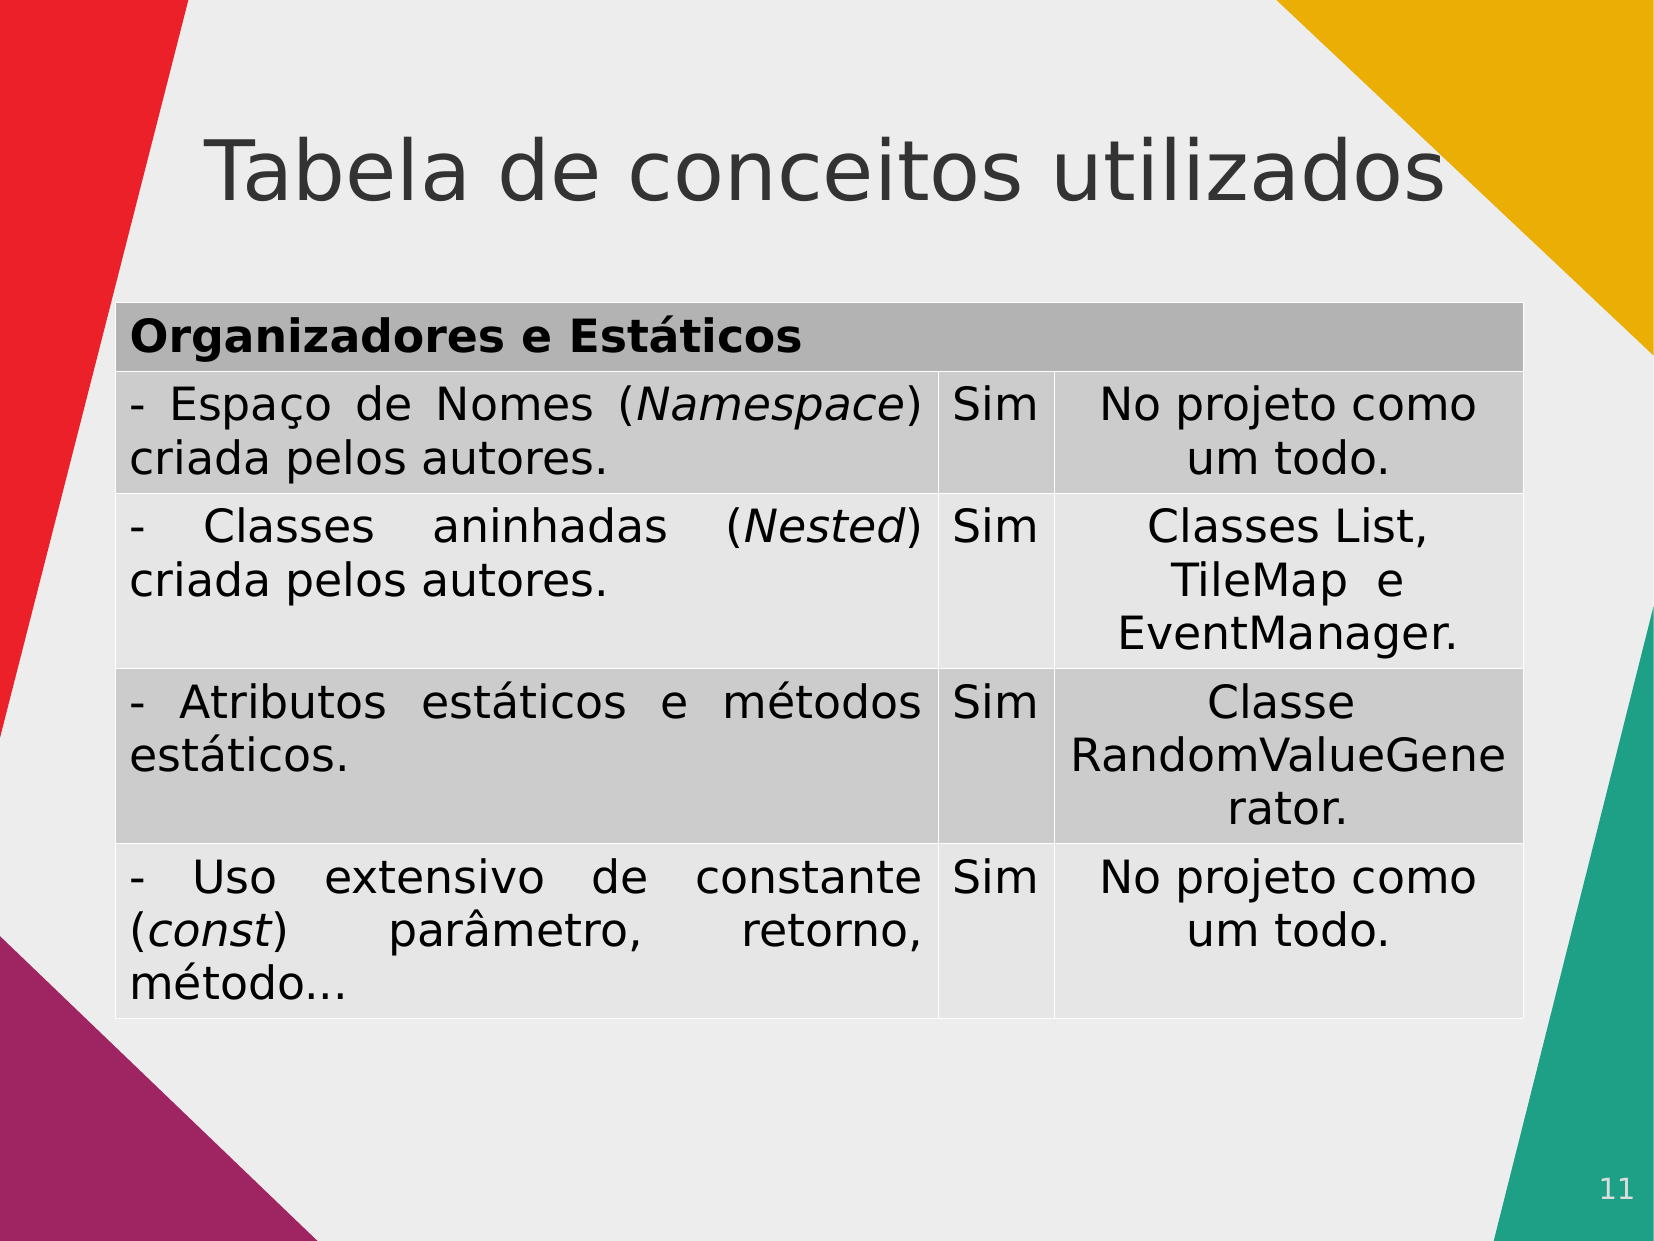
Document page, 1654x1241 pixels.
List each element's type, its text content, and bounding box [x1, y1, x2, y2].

table_cell Classes List, TileMap e EventManager. [1055, 494, 1523, 668]
table_cell Classe RandomValueGenerator. [1055, 669, 1523, 843]
table_cell - Classes aninhadas (Nested) criada pelos autores. [116, 494, 938, 668]
table_cell Sim [939, 494, 1054, 668]
table_cell - Espaço de Nomes (Namespace) criada pelos autores. [116, 372, 938, 493]
table_cell - Uso extensivo de constante (const) parâmetro, retorno, método... [116, 844, 938, 1018]
table_header Organizadores e Estáticos [116, 303, 1523, 371]
table_cell - Atributos estáticos e métodos estáticos. [116, 669, 938, 843]
table_cell No projeto como um todo. [1055, 844, 1523, 1018]
table_cell Sim [939, 669, 1054, 843]
table_cell Sim [939, 844, 1054, 1018]
table_cell No projeto como um todo. [1055, 372, 1523, 493]
table_cell Sim [939, 372, 1054, 493]
title Tabela de conceitos utilizados [114, 73, 1539, 271]
